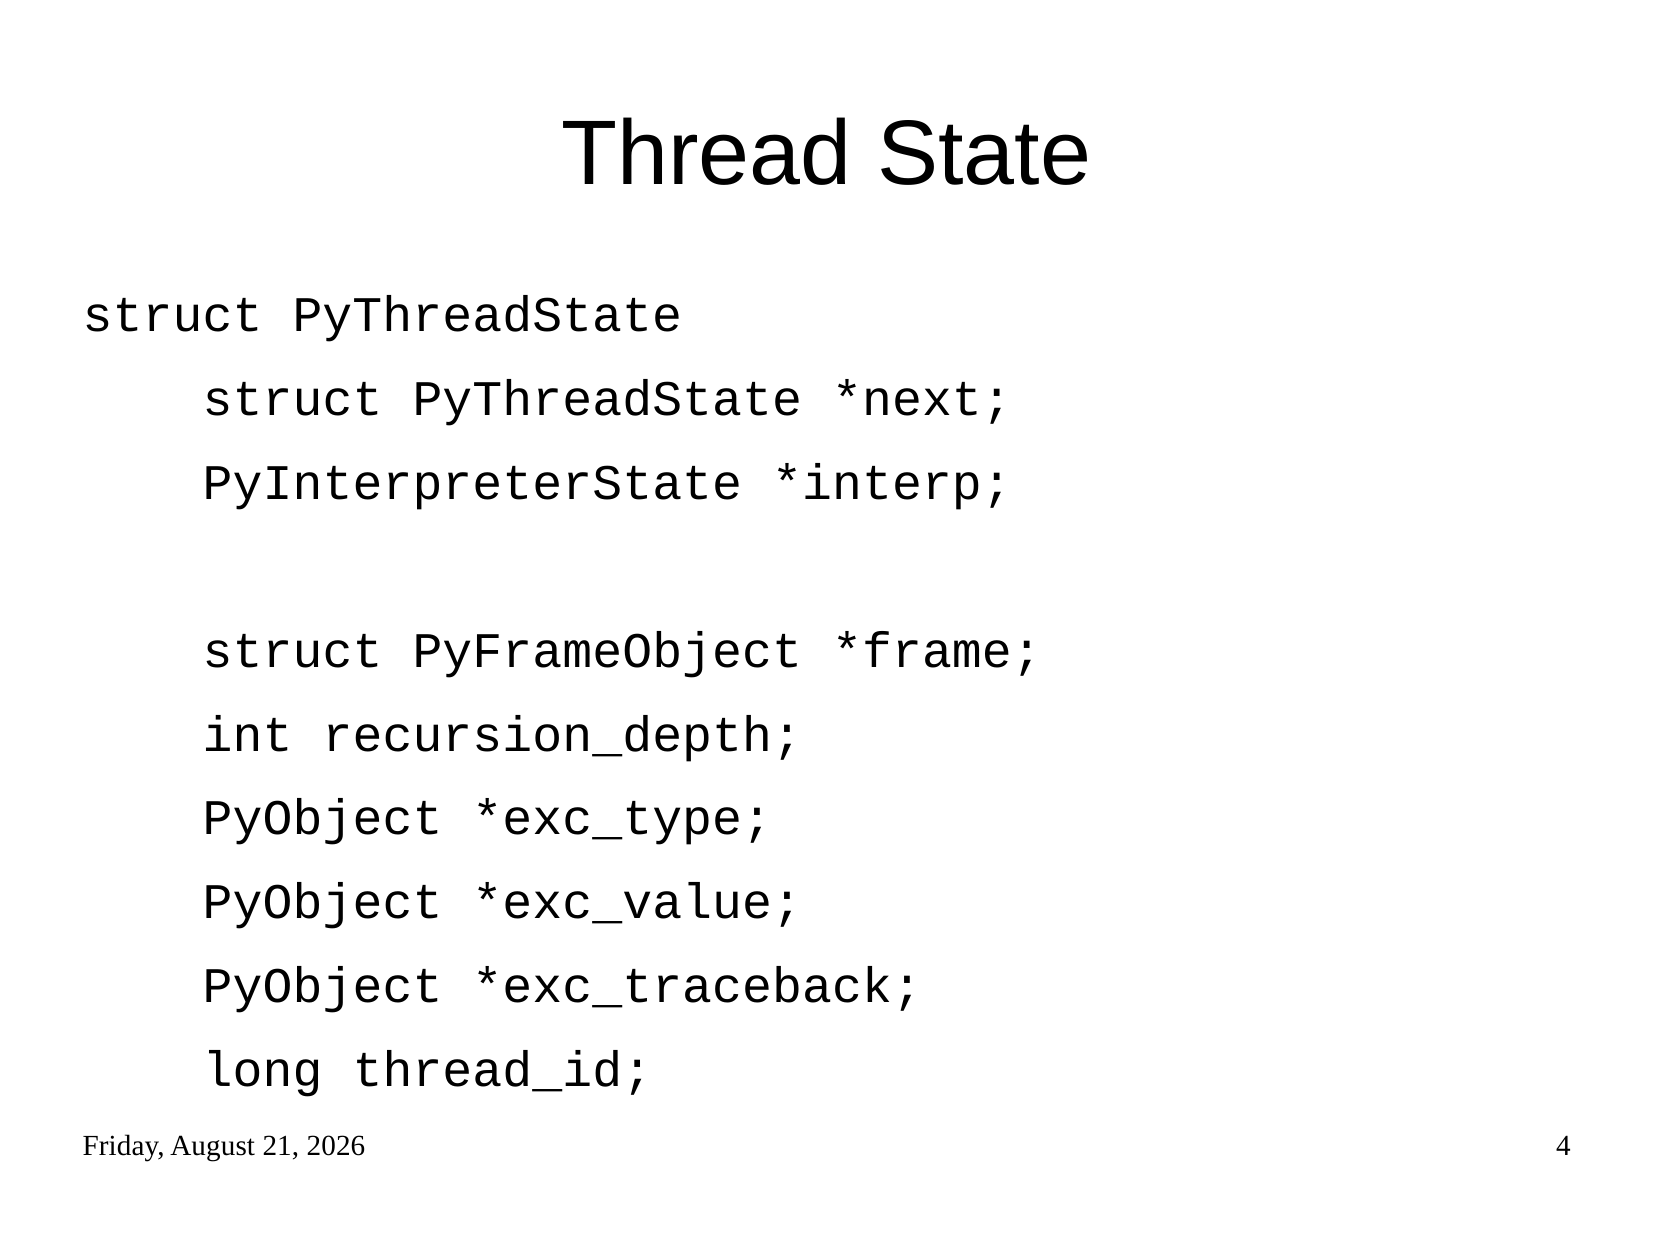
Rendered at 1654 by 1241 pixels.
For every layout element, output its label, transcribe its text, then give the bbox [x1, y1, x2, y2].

list struct PyThreadState struct PyThreadState *next; PyInterpreterState *interp; struct PyFrameObject *frame; int recursion_depth; PyObject *exc_type; PyObject *exc_value; PyObject *exc_traceback; long thread_id; [82, 290, 1571, 1109]
title Thread State [82, 49, 1571, 257]
